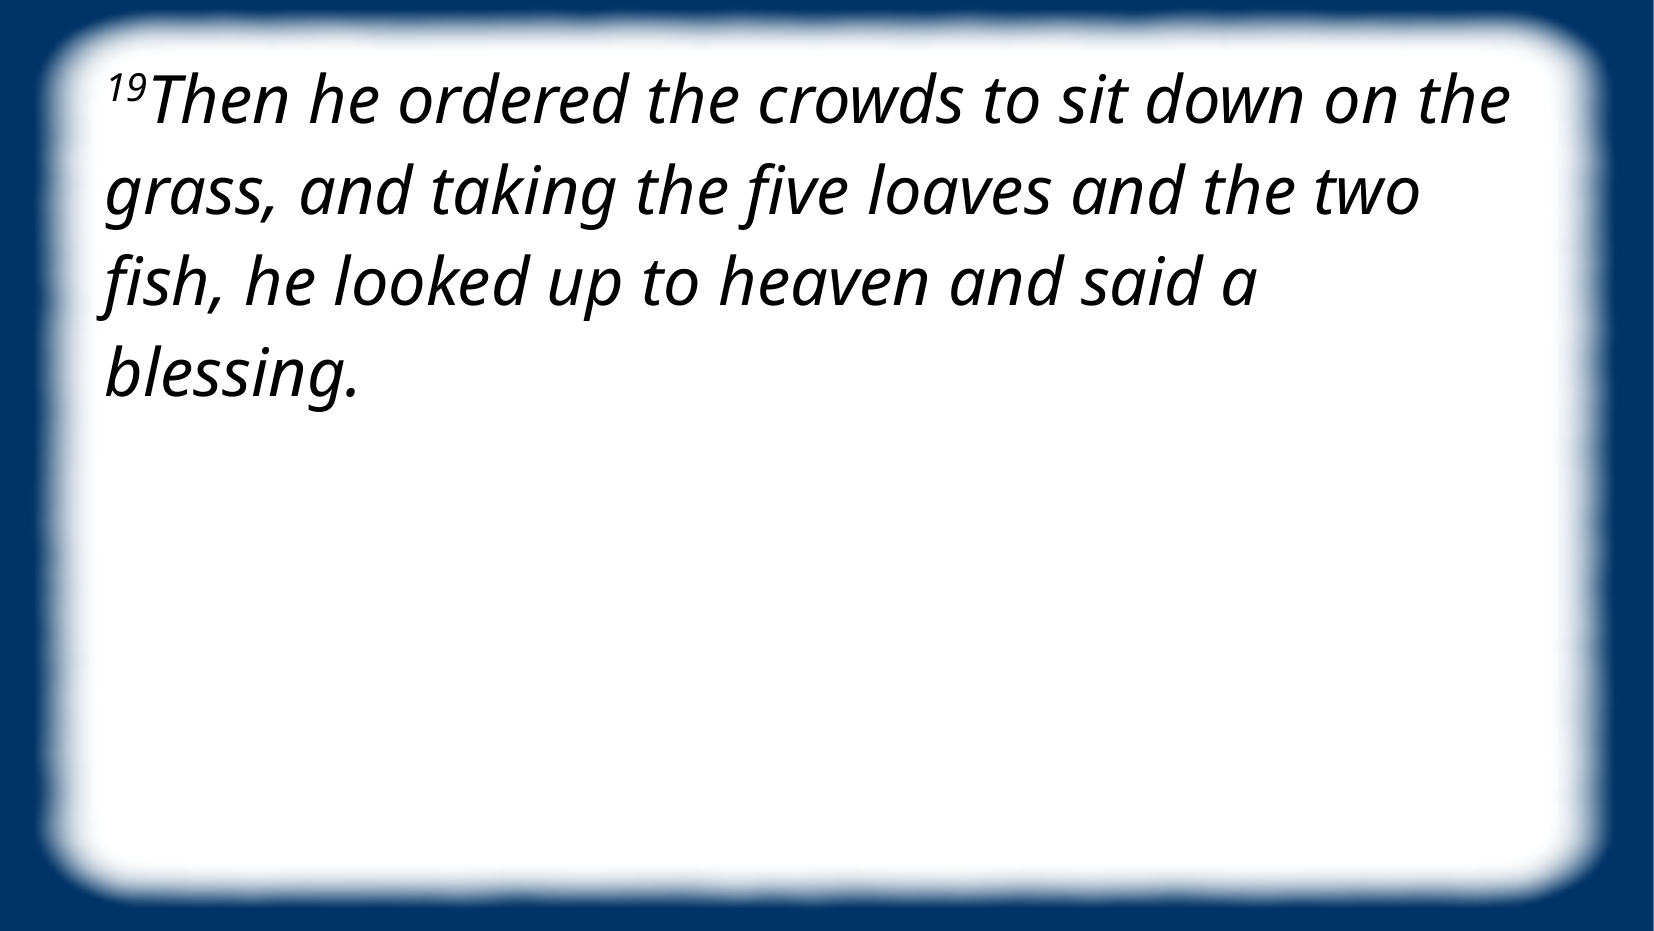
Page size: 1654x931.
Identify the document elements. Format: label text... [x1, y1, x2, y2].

text_box 19Then he ordered the crowds to sit down on the grass, and taking the five loaves and the two fish, he looked up to heaven and said a blessing. [90, 45, 1546, 415]
picture [0, 0, 1654, 931]
